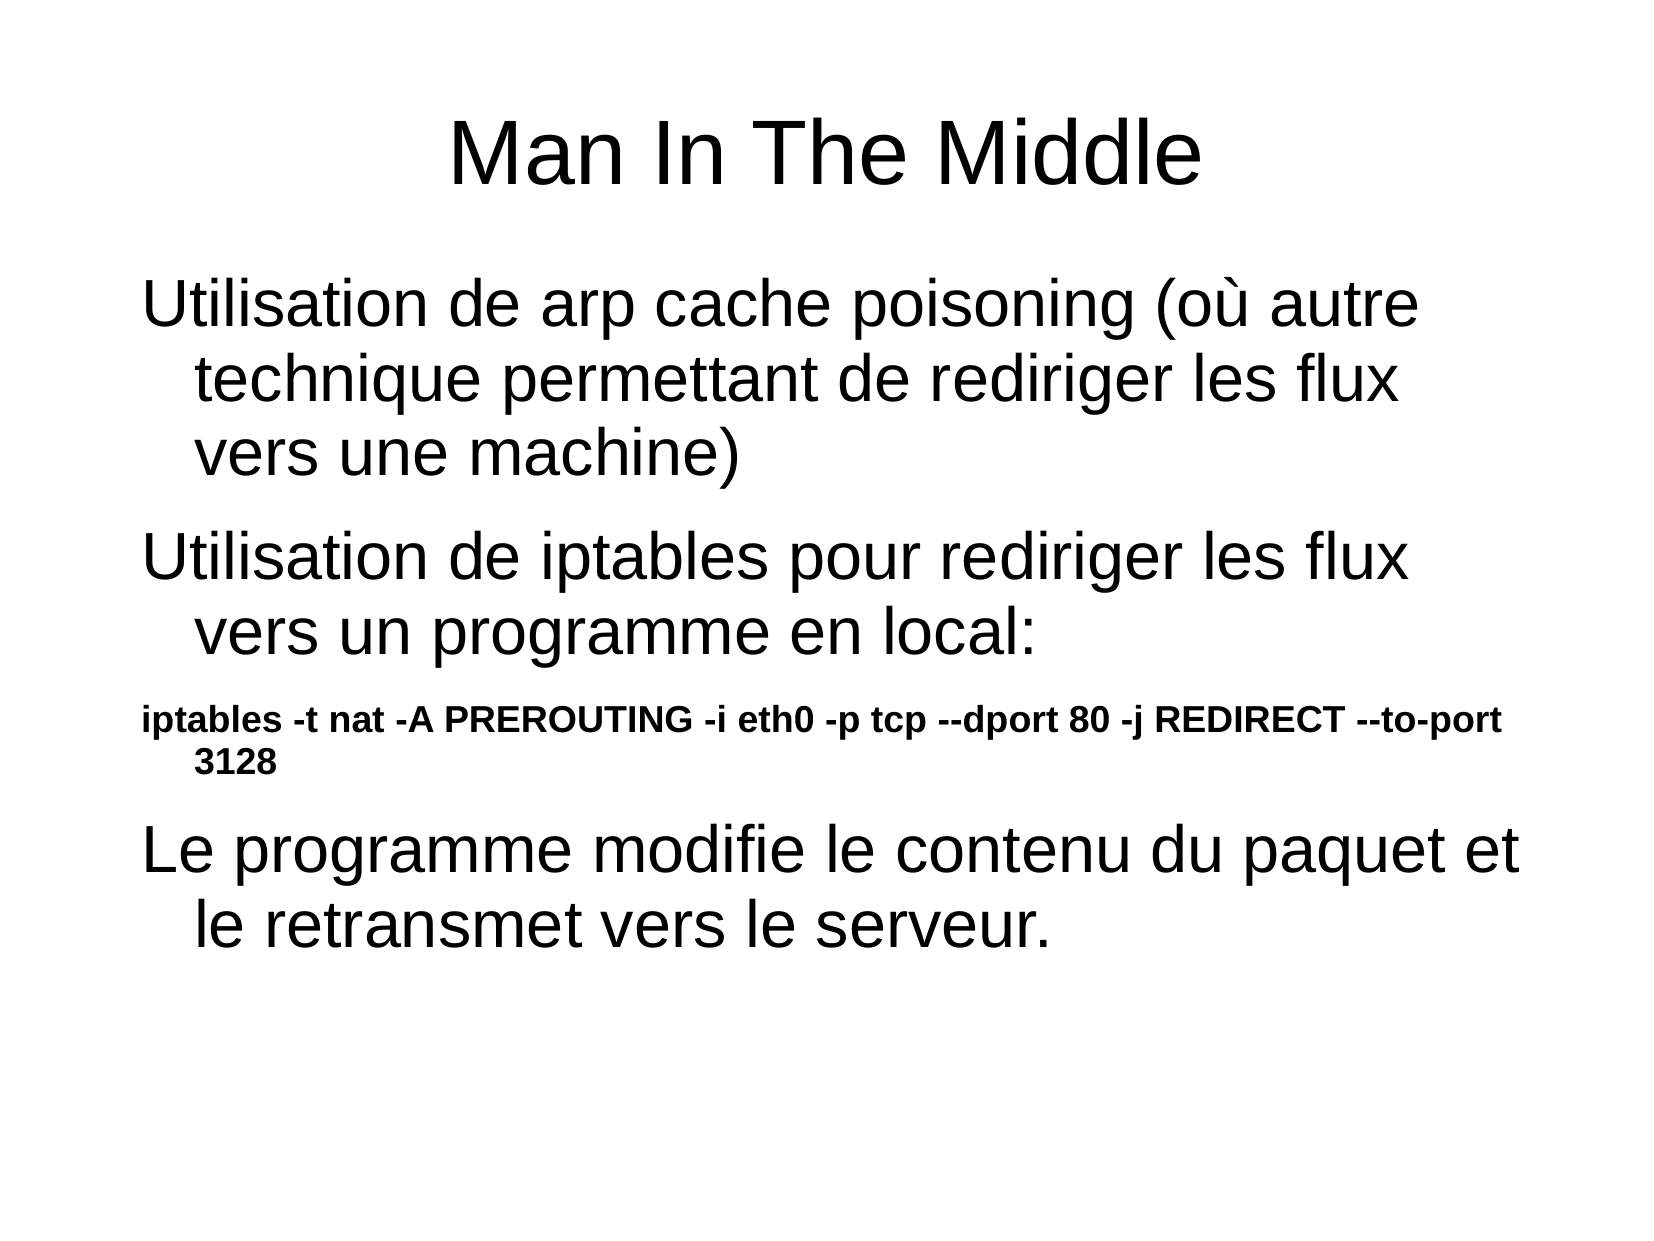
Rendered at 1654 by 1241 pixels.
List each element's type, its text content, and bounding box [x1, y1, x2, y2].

list Utilisation de arp cache poisoning (où autre technique permettant de rediriger les flux vers une machine) Utilisation de iptables pour rediriger les flux vers un programme en local: iptables -t nat -A PREROUTING -i eth0 -p tcp --dport 80 -j REDIRECT --to-port 3128 Le programme modifie le contenu du paquet et le retransmet vers le serveur. [123, 265, 1536, 1059]
title Man In The Middle [82, 49, 1571, 257]
